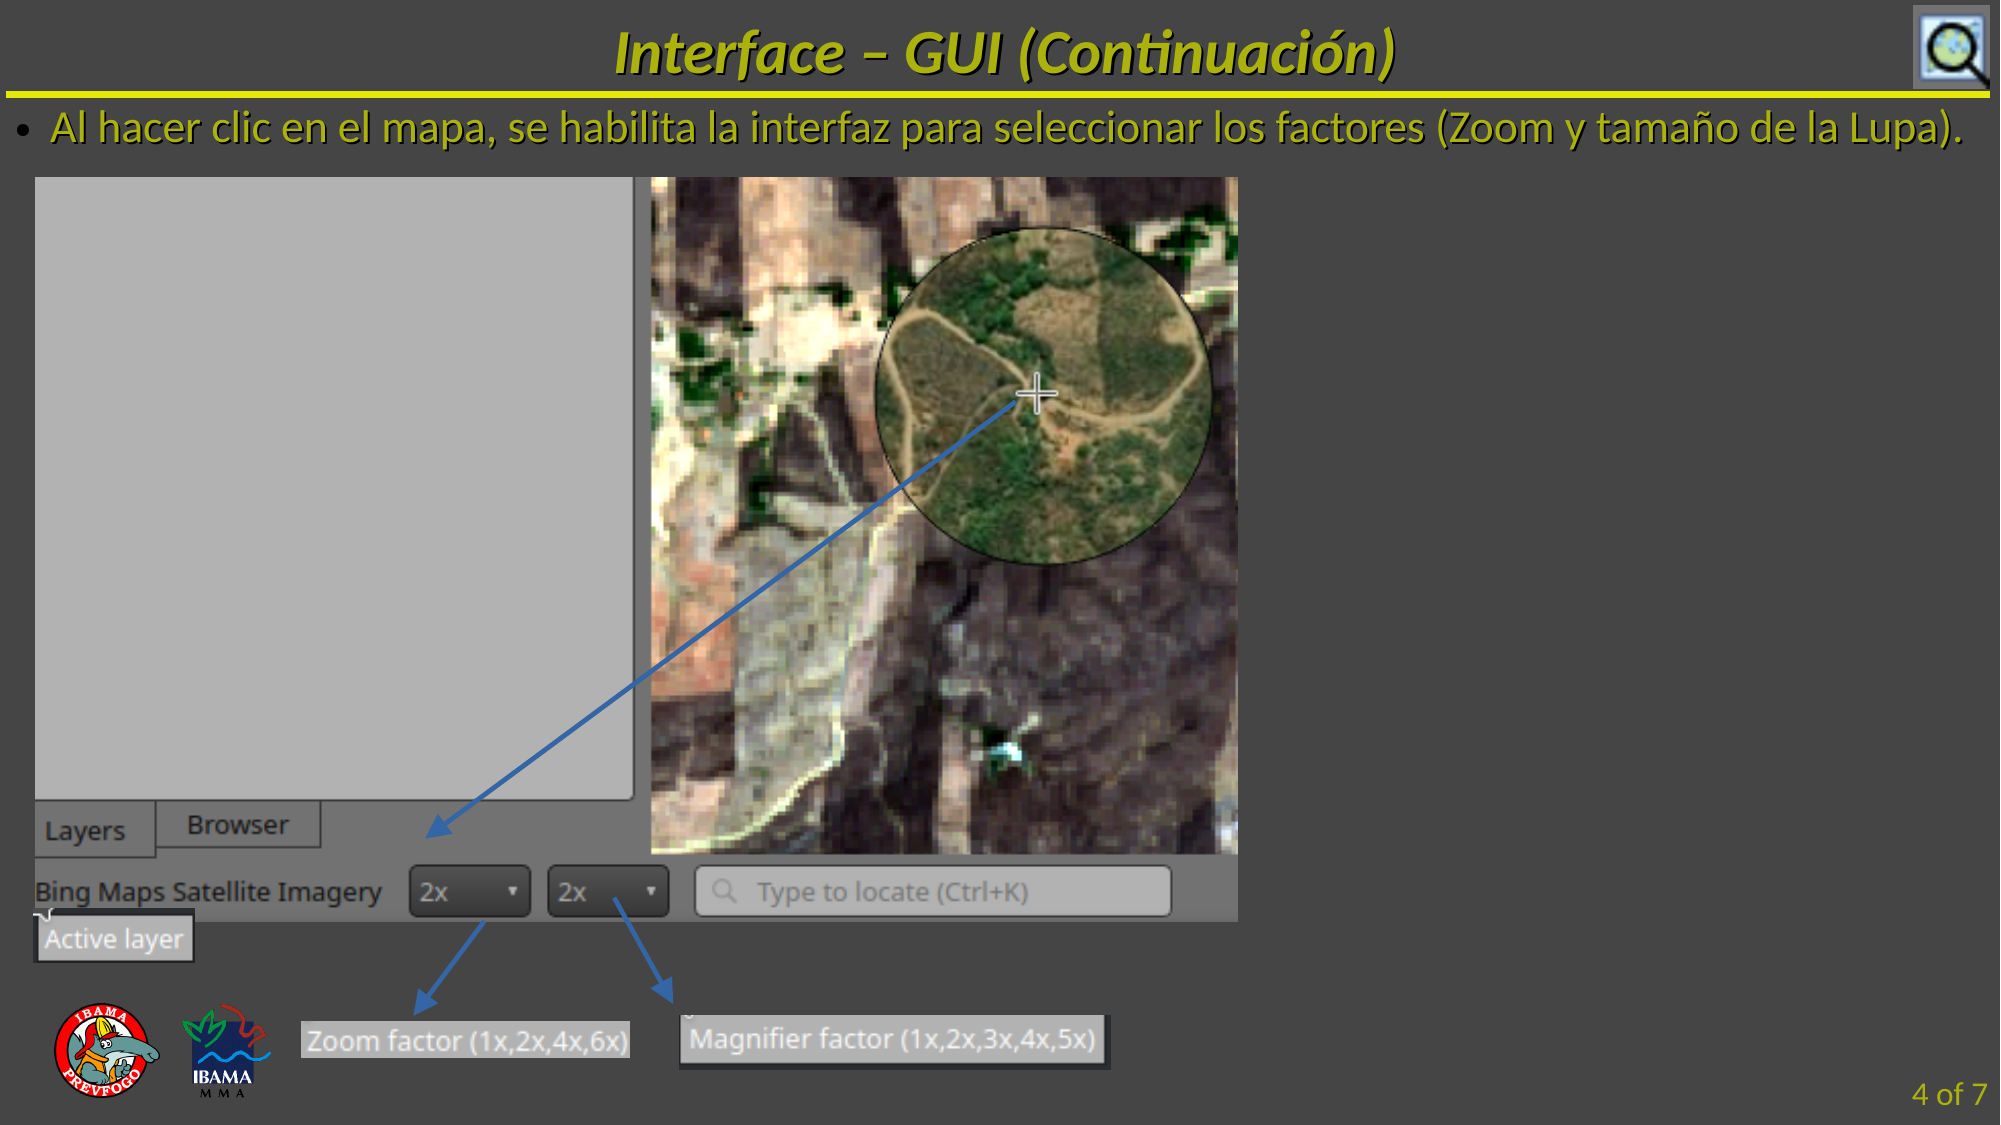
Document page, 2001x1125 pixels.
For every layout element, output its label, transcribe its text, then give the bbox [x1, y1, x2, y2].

subtitle Interface – GUI (Continuación) [9, 11, 2000, 95]
picture [173, 1003, 272, 1098]
text_box Al hacer clic en el mapa, se habilita la interfaz para seleccionar los factores (Zoom y tamaño de la Lupa). [0, 101, 2000, 162]
picture [54, 1003, 160, 1098]
text_box <número> of 7 [1757, 1080, 1989, 1125]
picture [679, 1015, 1111, 1070]
picture [33, 177, 1238, 963]
picture [1913, 5, 1990, 89]
picture [301, 1021, 630, 1058]
